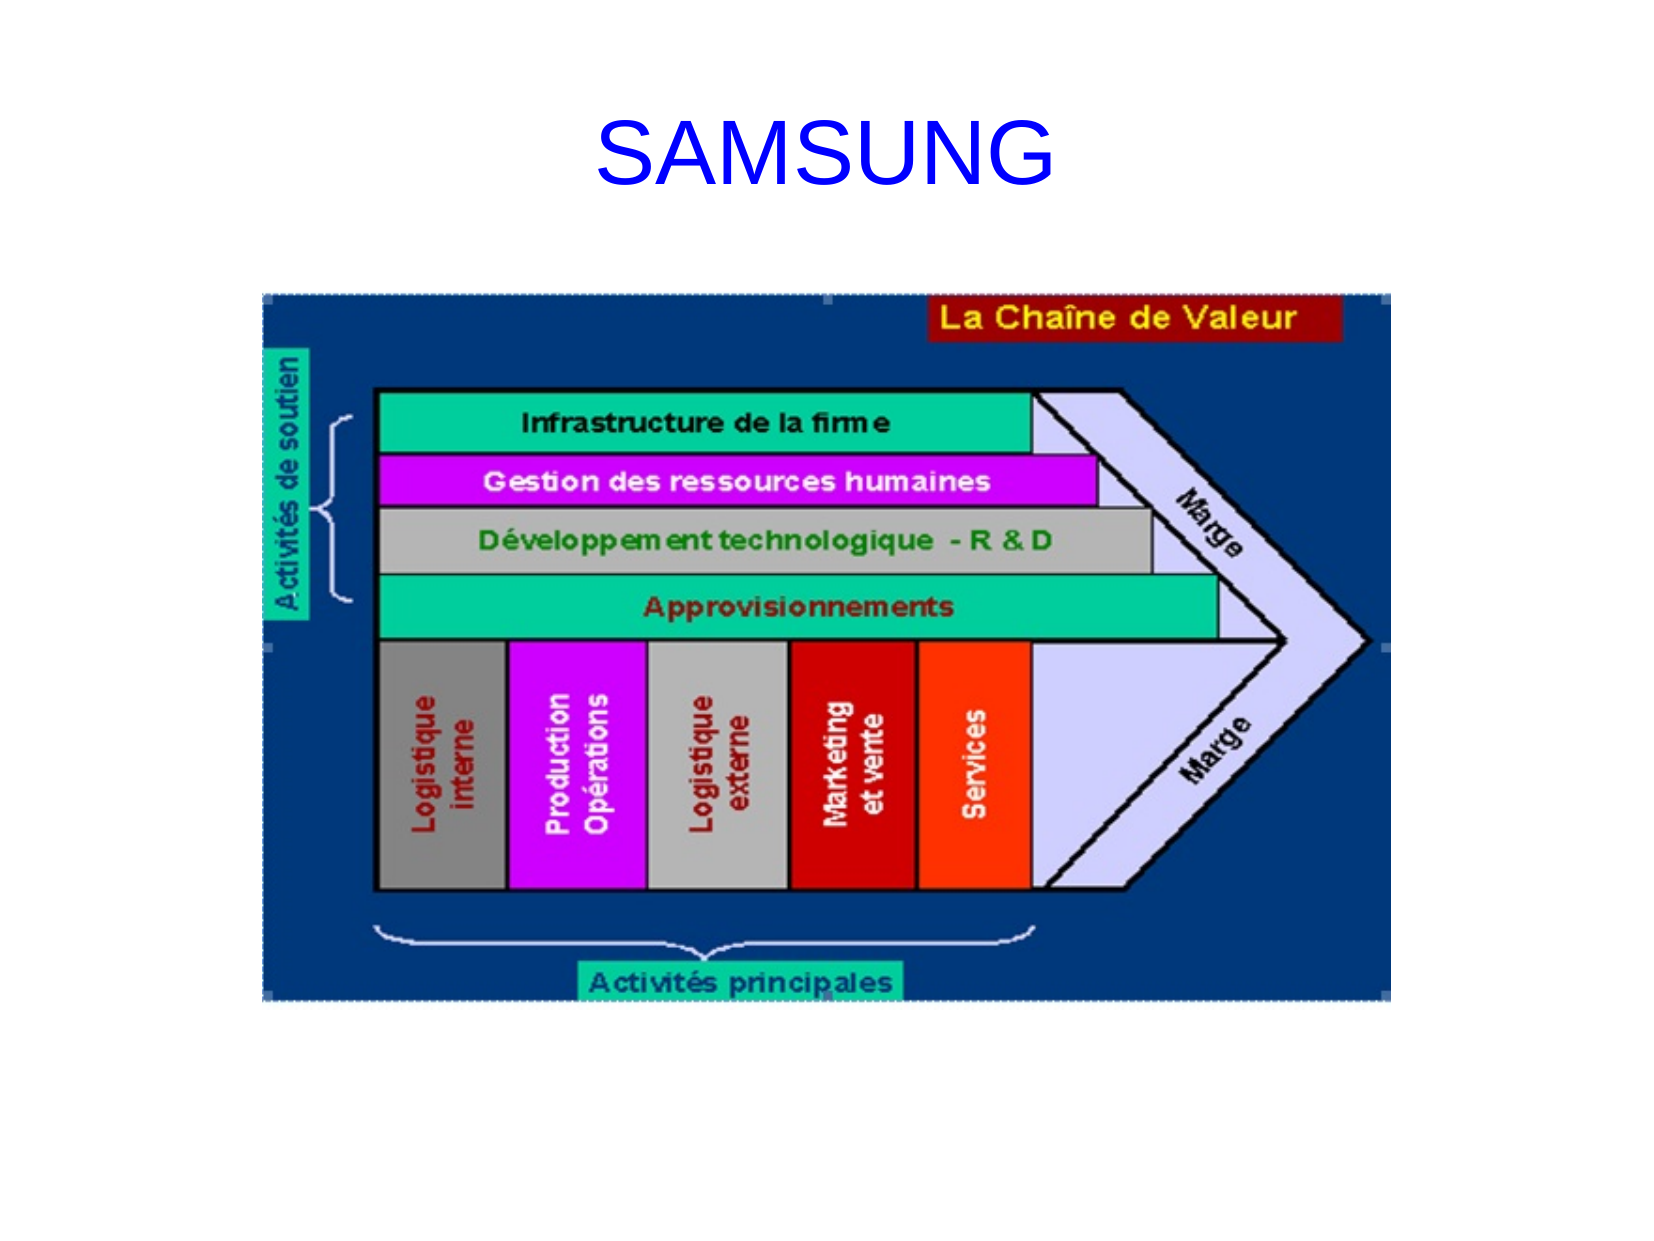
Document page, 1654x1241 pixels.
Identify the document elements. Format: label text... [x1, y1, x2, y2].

picture [262, 290, 1391, 1010]
title SAMSUNG [82, 49, 1571, 257]
